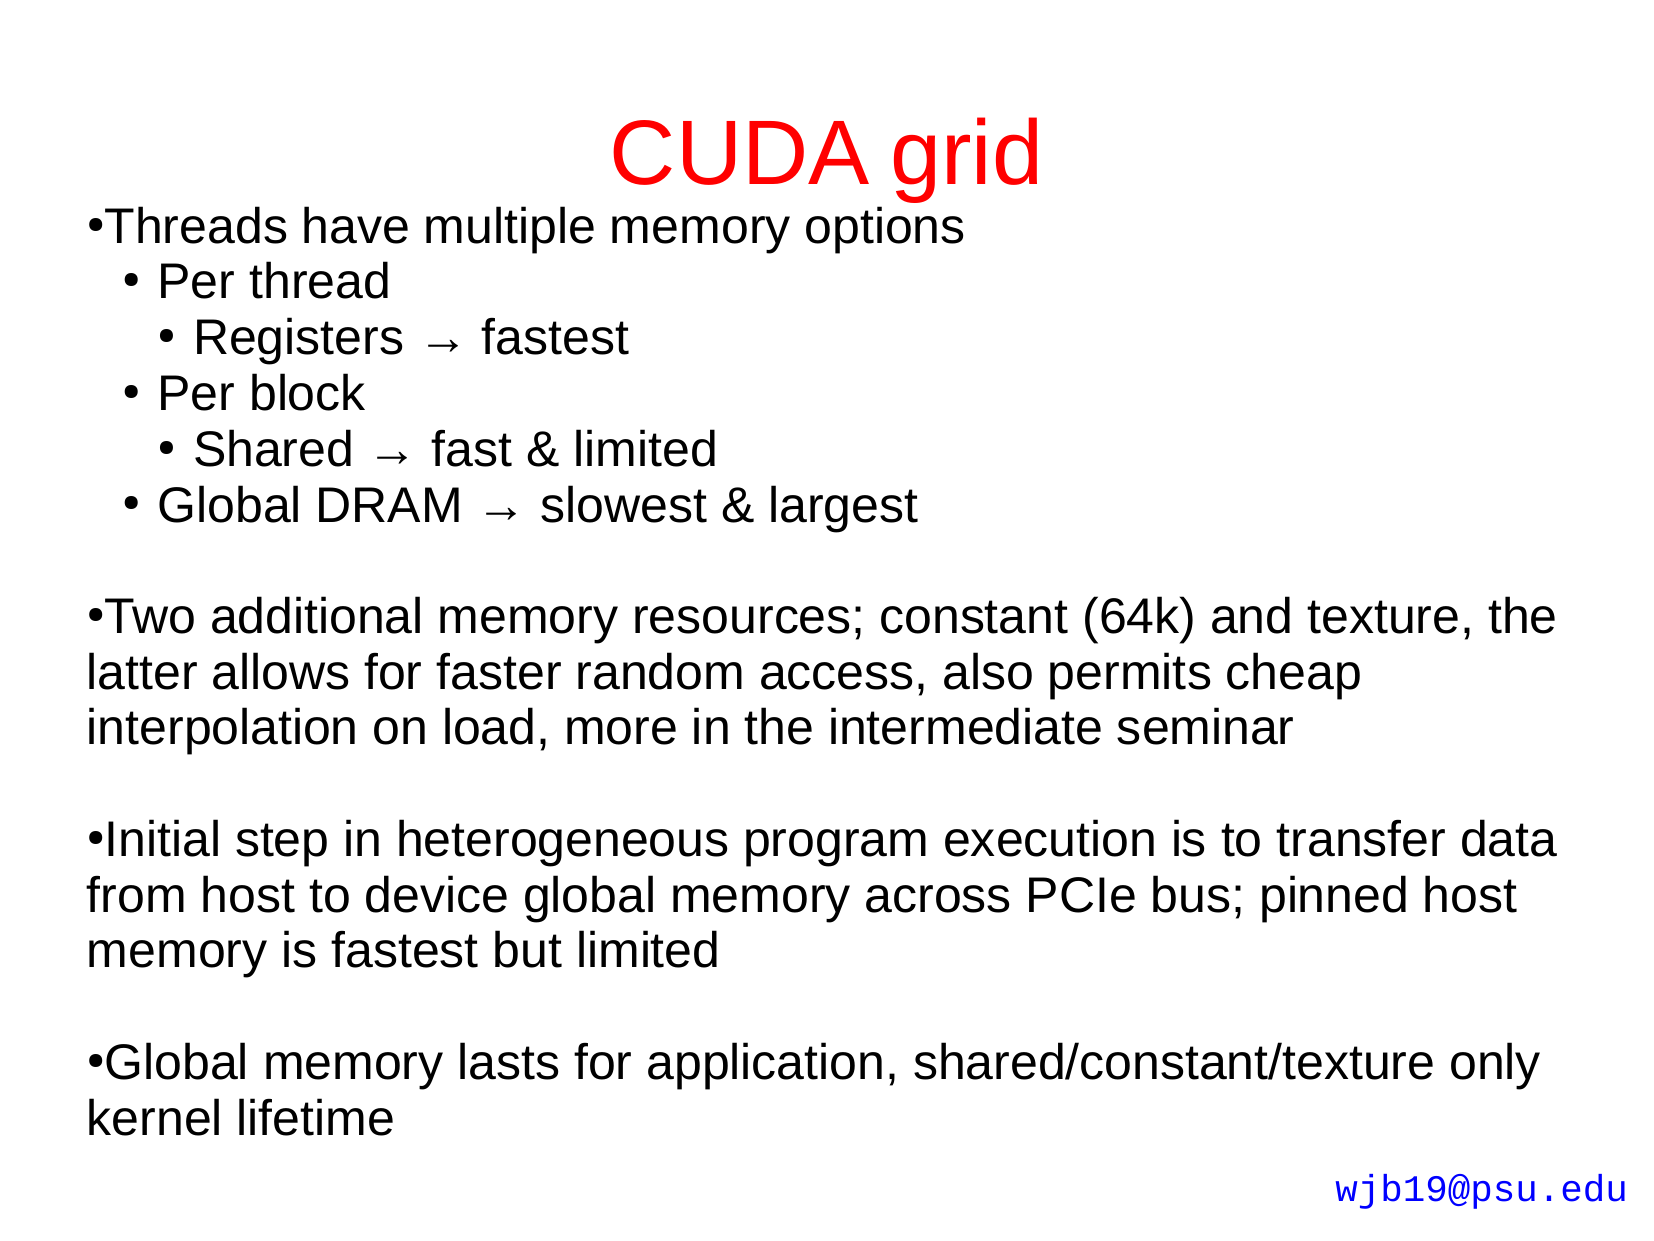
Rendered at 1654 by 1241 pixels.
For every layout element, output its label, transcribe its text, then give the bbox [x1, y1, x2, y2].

text_box wjb19@psu.edu [1320, 1162, 1643, 1220]
title CUDA grid [82, 49, 1571, 257]
subtitle Threads have multiple memory options Per thread Registers → fastest Per block Shared → fast & limited Global DRAM → slowest & largest Two additional memory resources; constant (64k) and texture, the latter allows for faster random access, also permits cheap interpolation on load, more in the intermediate seminar Initial step in heterogeneous program execution is to transfer data from host to device global memory across PCIe bus; pinned host memory is fastest but limited Global memory lasts for application, shared/constant/texture only kernel lifetime [86, 197, 1576, 1221]
